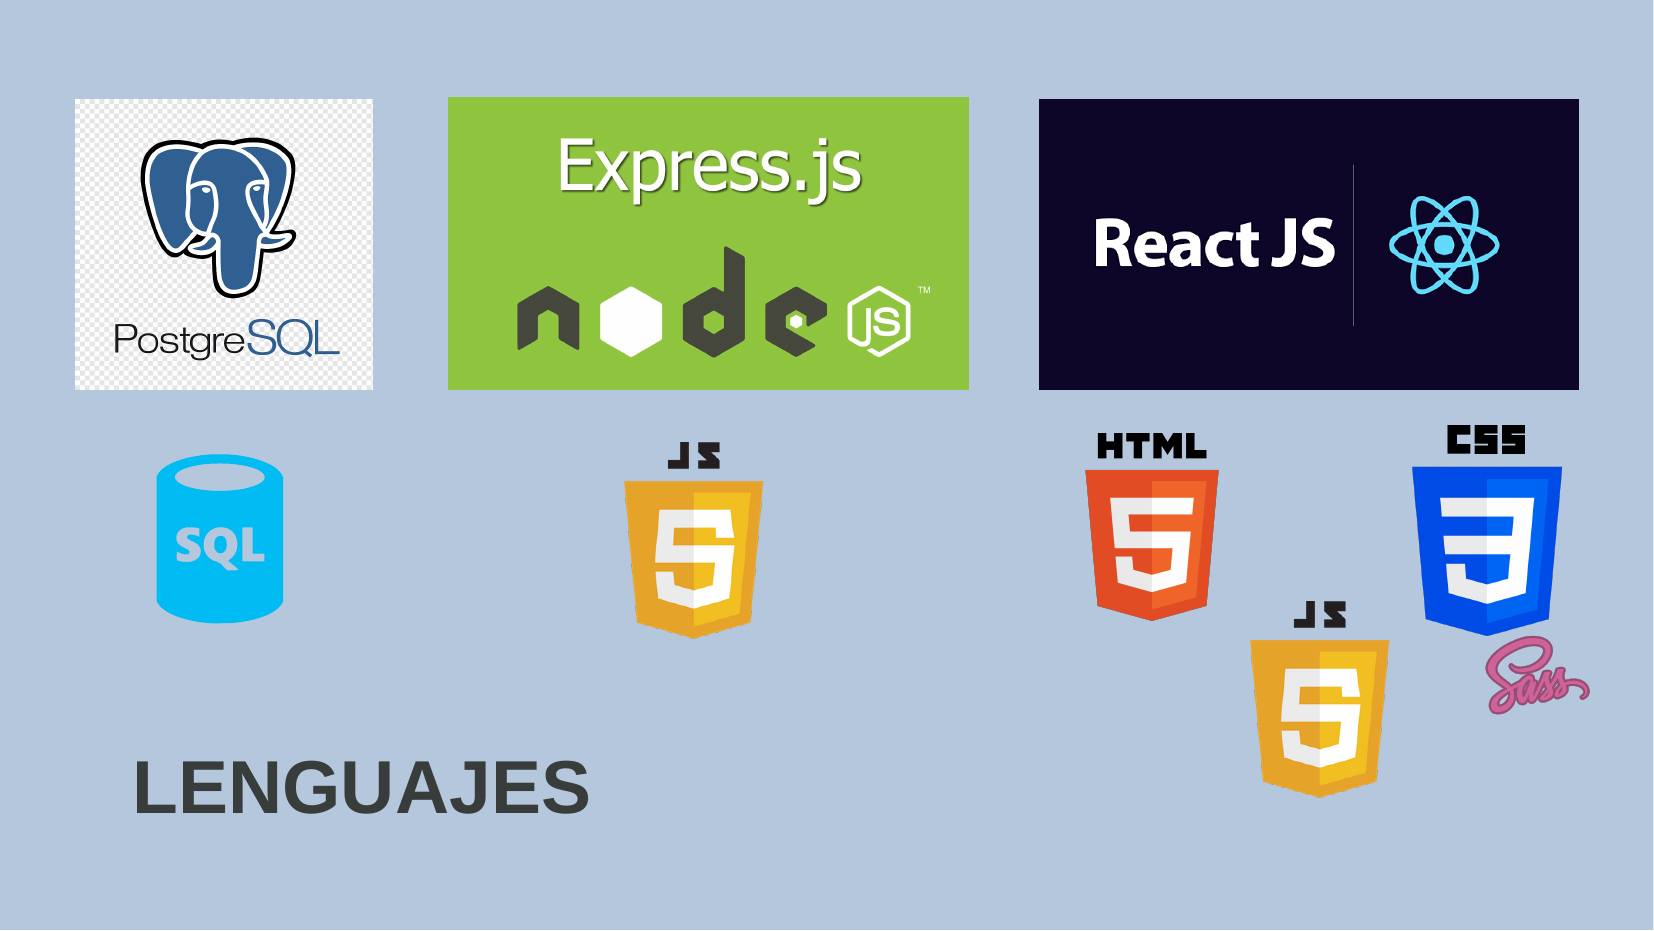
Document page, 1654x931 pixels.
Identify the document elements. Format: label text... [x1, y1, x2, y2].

picture [177, 528, 200, 561]
picture [595, 442, 792, 639]
picture [75, 99, 373, 390]
picture [243, 528, 264, 561]
picture [1039, 99, 1579, 390]
picture [176, 464, 264, 490]
picture [1058, 425, 1593, 798]
picture [236, 454, 305, 624]
picture [135, 454, 204, 624]
picture [204, 528, 237, 570]
text_box LENGUAJES [118, 738, 627, 837]
picture [448, 97, 969, 390]
